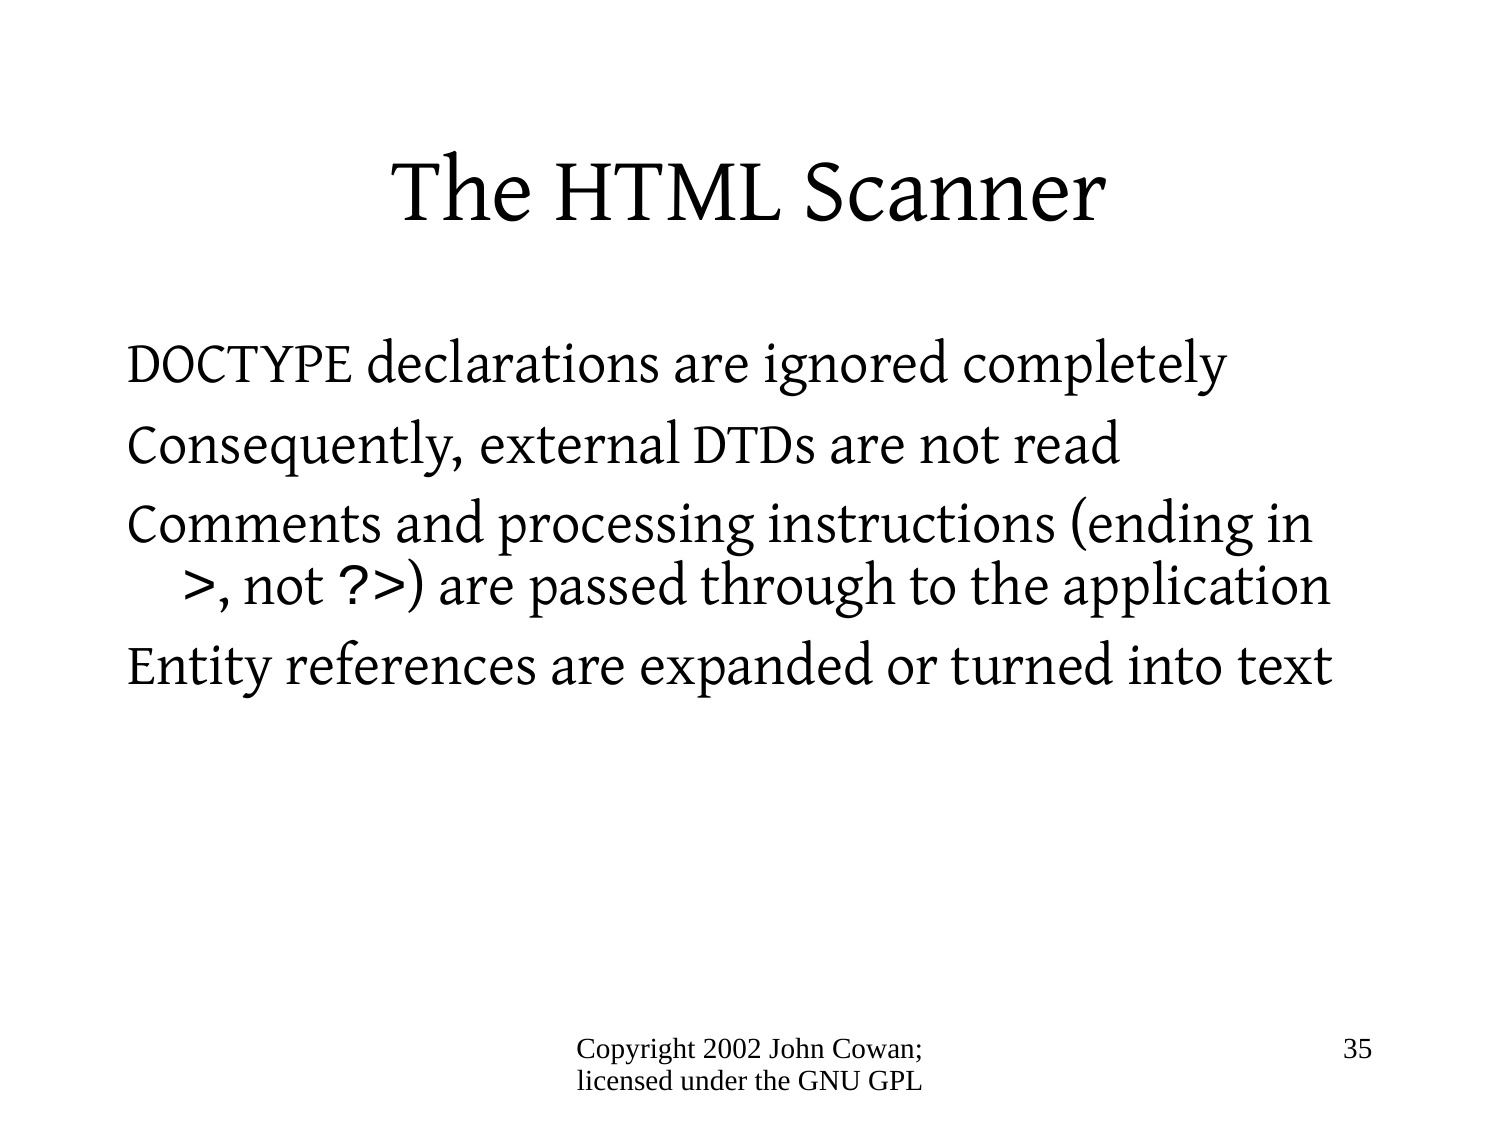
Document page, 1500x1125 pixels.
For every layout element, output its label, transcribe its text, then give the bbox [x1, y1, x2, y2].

list DOCTYPE declarations are ignored completely Consequently, external DTDs are not read Comments and processing instructions (ending in >, not ?>) are passed through to the application Entity references are expanded or turned into text [112, 324, 1388, 976]
text_box Copyright 2002 John Cowan; licensed under the GNU GPL [512, 1025, 988, 1107]
title The HTML Scanner [112, 99, 1388, 288]
text_box 35 [1074, 1025, 1388, 1074]
